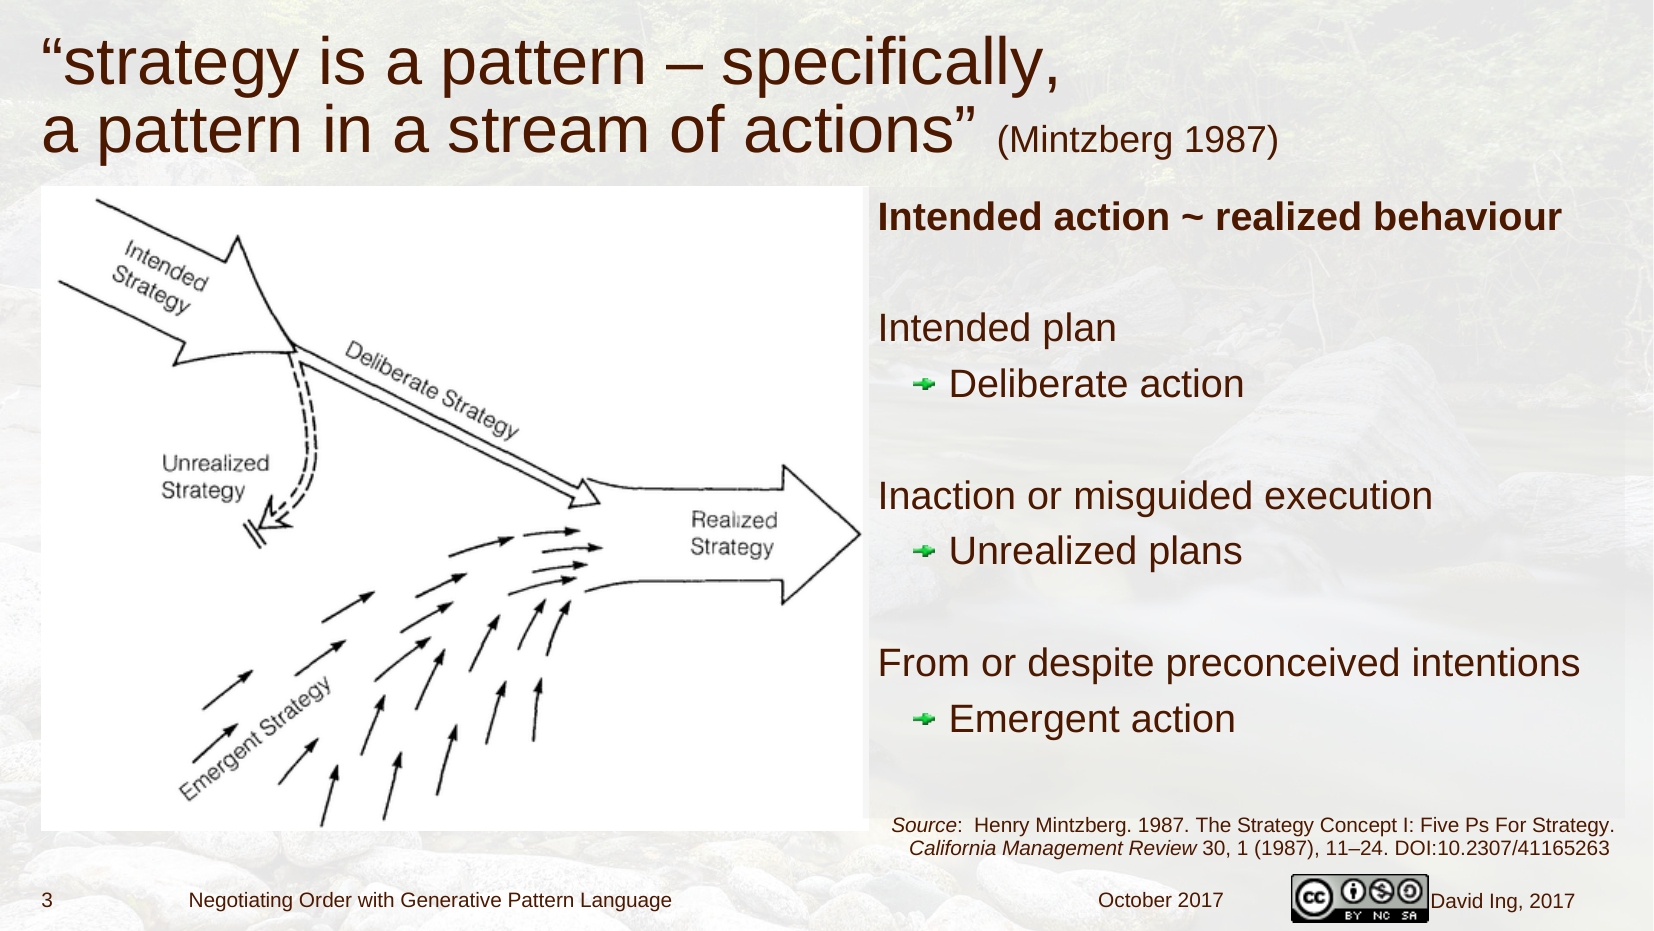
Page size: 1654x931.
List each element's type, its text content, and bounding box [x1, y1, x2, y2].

text_box Source: Henry Mintzberg. 1987. The Strategy Concept I: Five Ps For Strategy. California Management Review 30, 1 (1987), 11–24. DOI:10.2307/41165263 [876, 805, 1632, 870]
title “strategy is a pattern – specifically, a pattern in a stream of actions” (Mintzberg 1987) [41, 30, 1613, 181]
picture [0, 0, 1654, 931]
text_box Intended action ~ realized behaviour Intended plan Deliberate action Inaction or misguided execution Unrealized plans From or despite preconceived intentions Emergent action [862, 187, 1625, 819]
